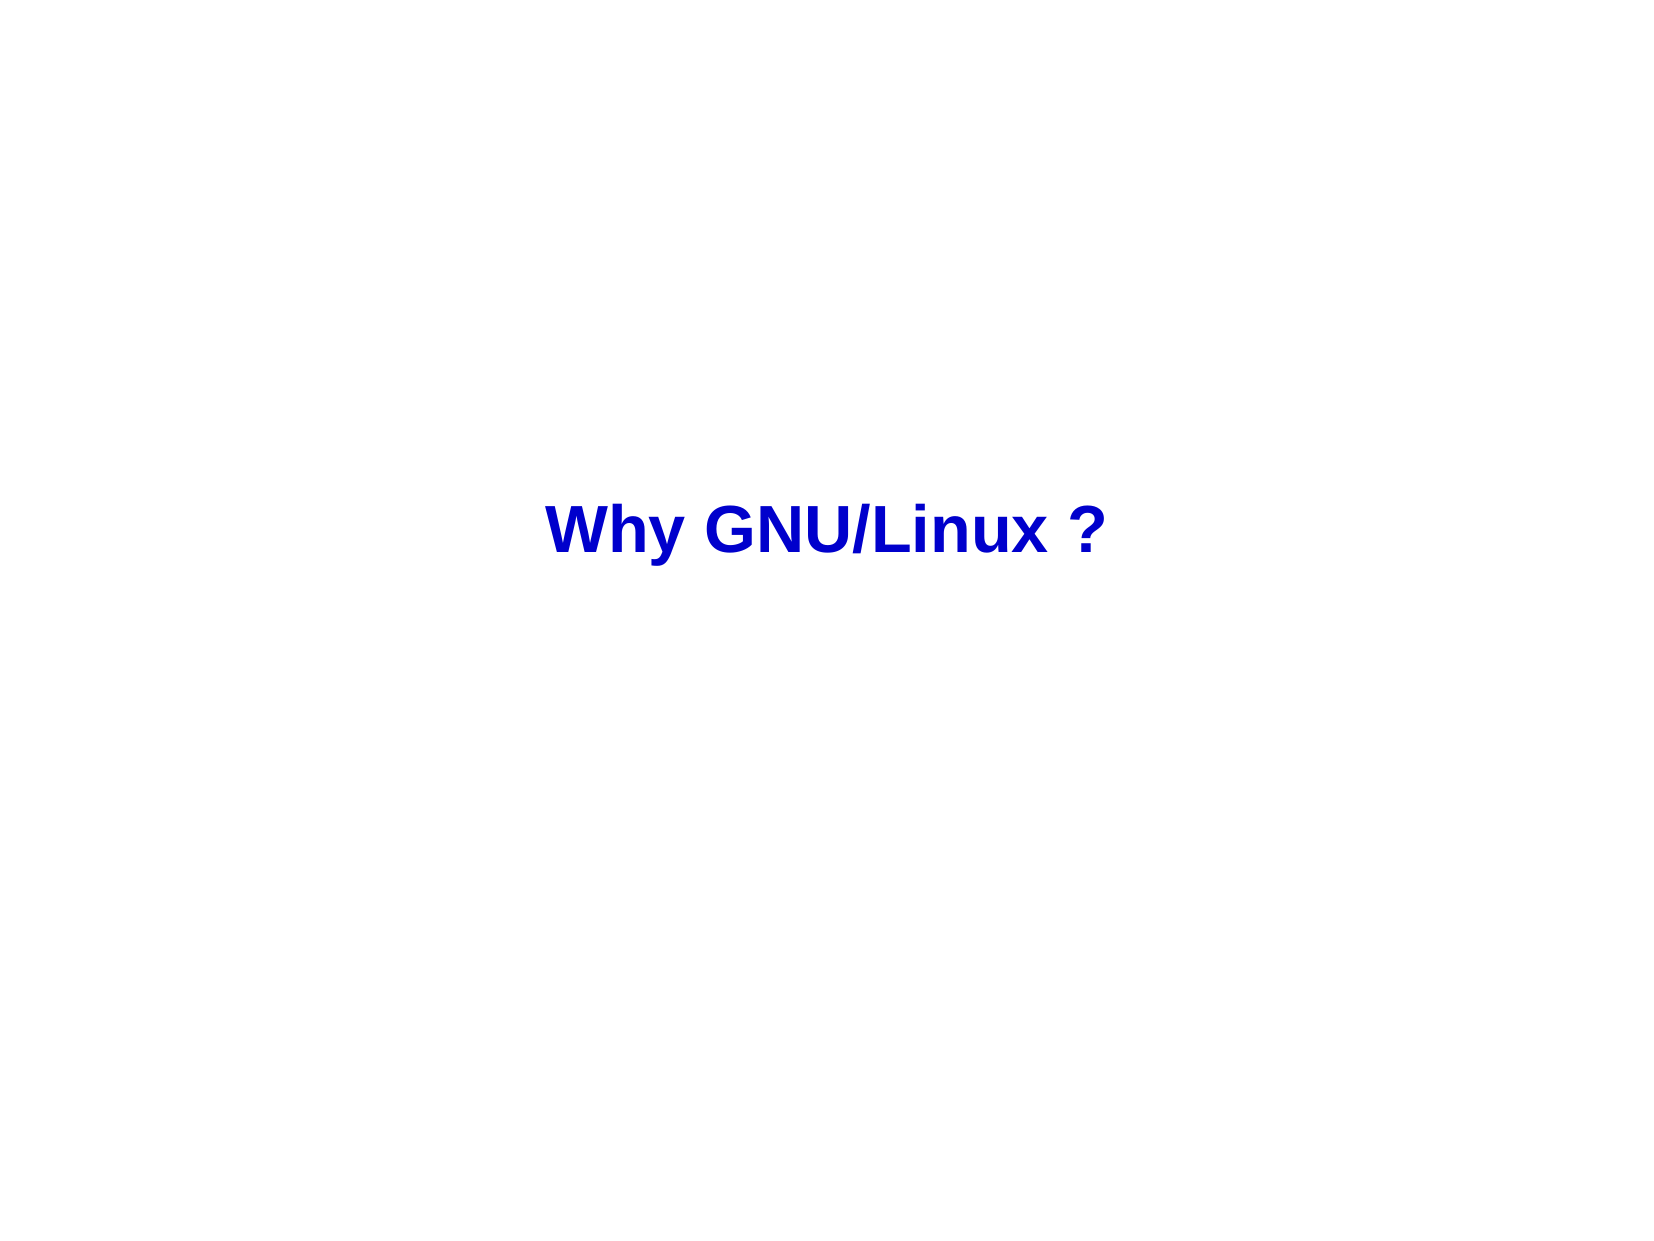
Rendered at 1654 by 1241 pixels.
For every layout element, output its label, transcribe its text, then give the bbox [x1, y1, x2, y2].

subtitle Why GNU/Linux ? [82, 49, 1571, 1010]
